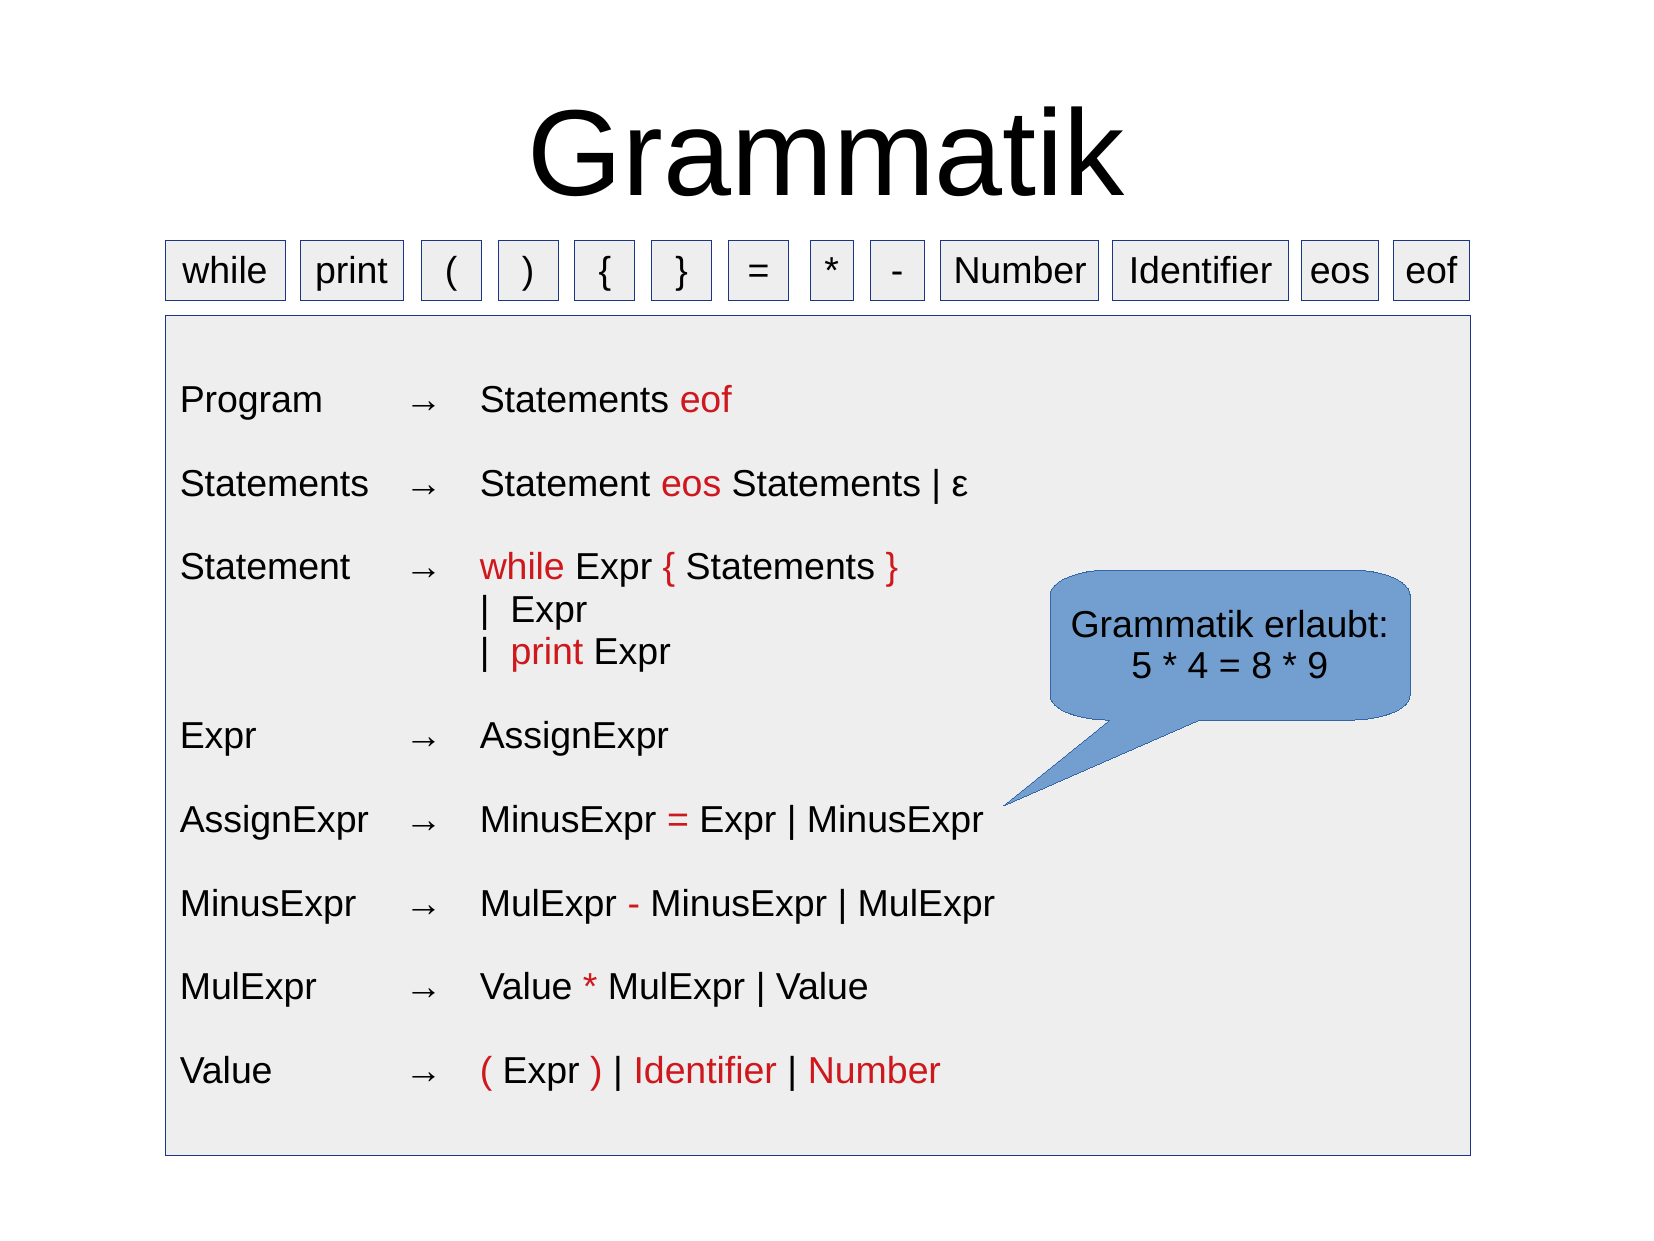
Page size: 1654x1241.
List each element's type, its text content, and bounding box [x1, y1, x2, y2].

text_box - [870, 240, 925, 301]
text_box * [810, 240, 854, 301]
text_box Grammatik erlaubt: 5 * 4 = 8 * 9 [1003, 570, 1411, 806]
text_box eos [1301, 240, 1379, 301]
text_box } [651, 240, 712, 301]
text_box Program → Statements eof Statements → Statement eos Statements | ε Statement → while Expr { Statements } | Expr | print Expr Expr → AssignExpr AssignExpr → MinusExpr = Expr | MinusExpr MinusExpr → MulExpr - MinusExpr | MulExpr MulExpr → Value * MulExpr | Value Value → ( Expr ) | Identifier | Number [165, 315, 1471, 1156]
text_box { [574, 240, 635, 301]
text_box ) [498, 240, 559, 301]
title Grammatik [82, 49, 1571, 257]
text_box = [728, 240, 789, 301]
text_box ( [421, 240, 482, 301]
text_box print [300, 240, 404, 301]
text_box Number [940, 240, 1099, 301]
text_box while [165, 240, 286, 301]
text_box eof [1393, 240, 1470, 301]
text_box Identifier [1112, 240, 1289, 301]
